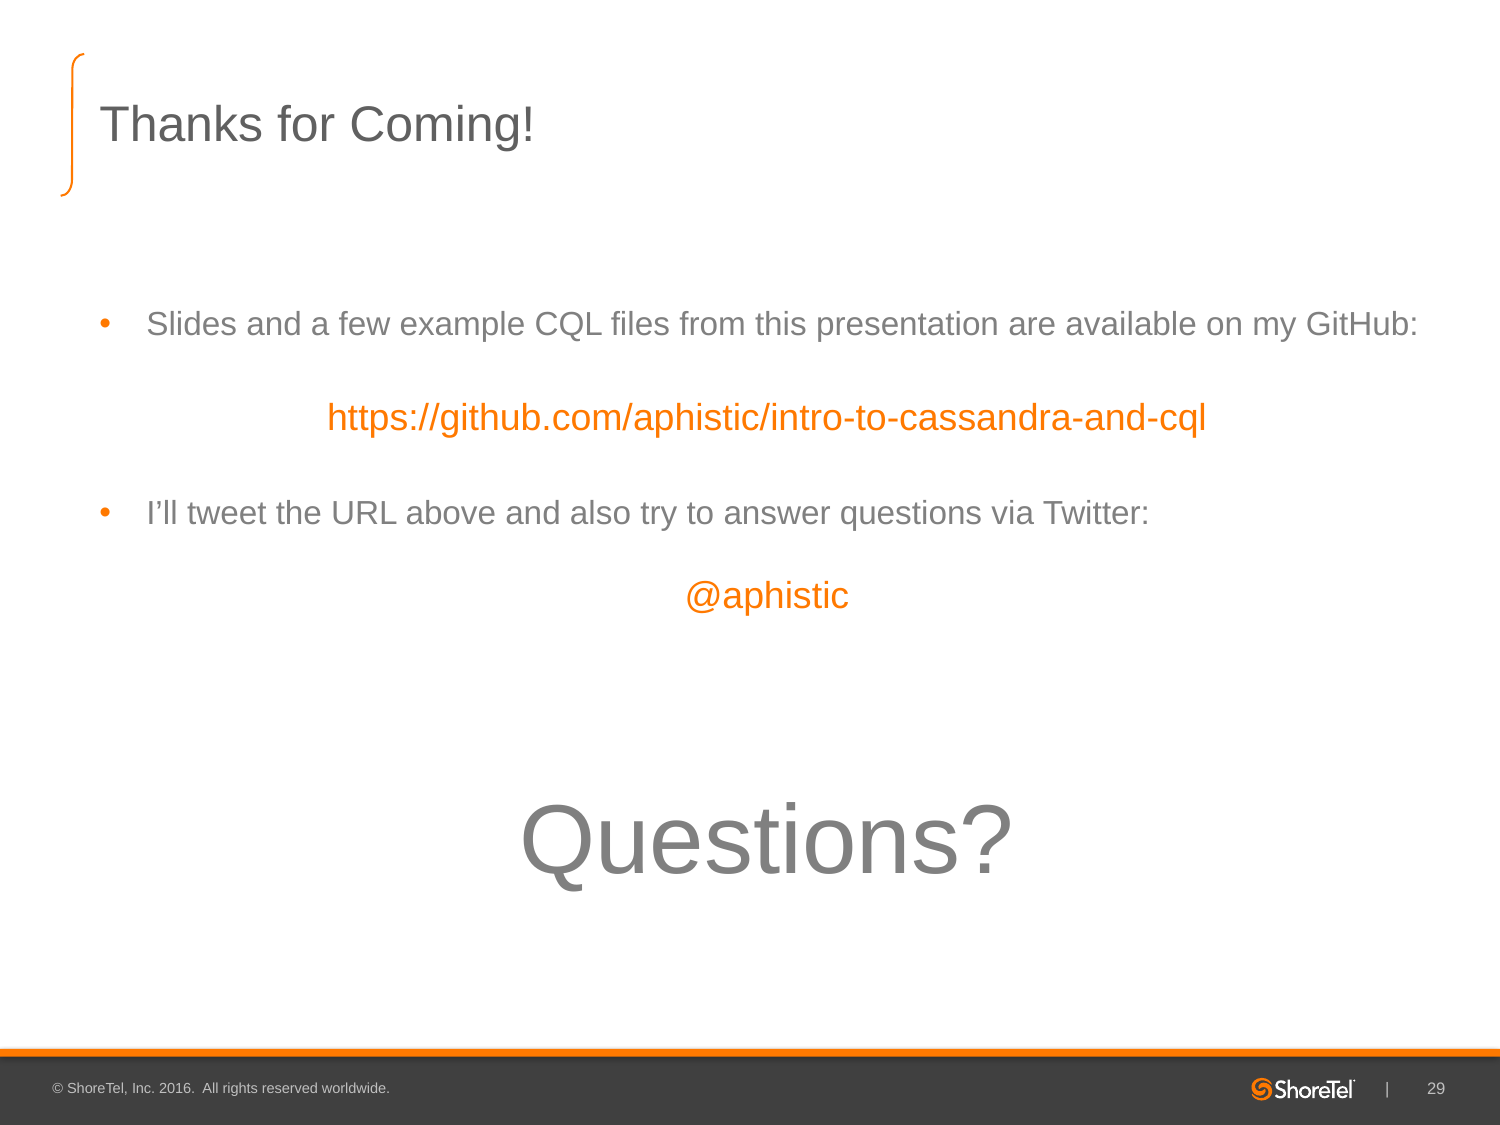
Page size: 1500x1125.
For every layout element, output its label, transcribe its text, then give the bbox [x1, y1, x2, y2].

text_box @aphistic [637, 563, 897, 629]
text_box https://github.com/aphistic/intro-to-cassandra-and-cql [84, 385, 1450, 460]
text_box Questions? [494, 768, 1040, 902]
title Thanks for Coming! [84, 53, 1235, 196]
list Slides and a few example CQL files from this presentation are available on my GitHub: I’ll tweet the URL above and also try to answer questions via Twitter: [84, 297, 1450, 385]
list Slides and a few example CQL files from this presentation are available on my GitHub: I’ll tweet the URL above and also try to answer questions via Twitter: [84, 460, 1450, 645]
